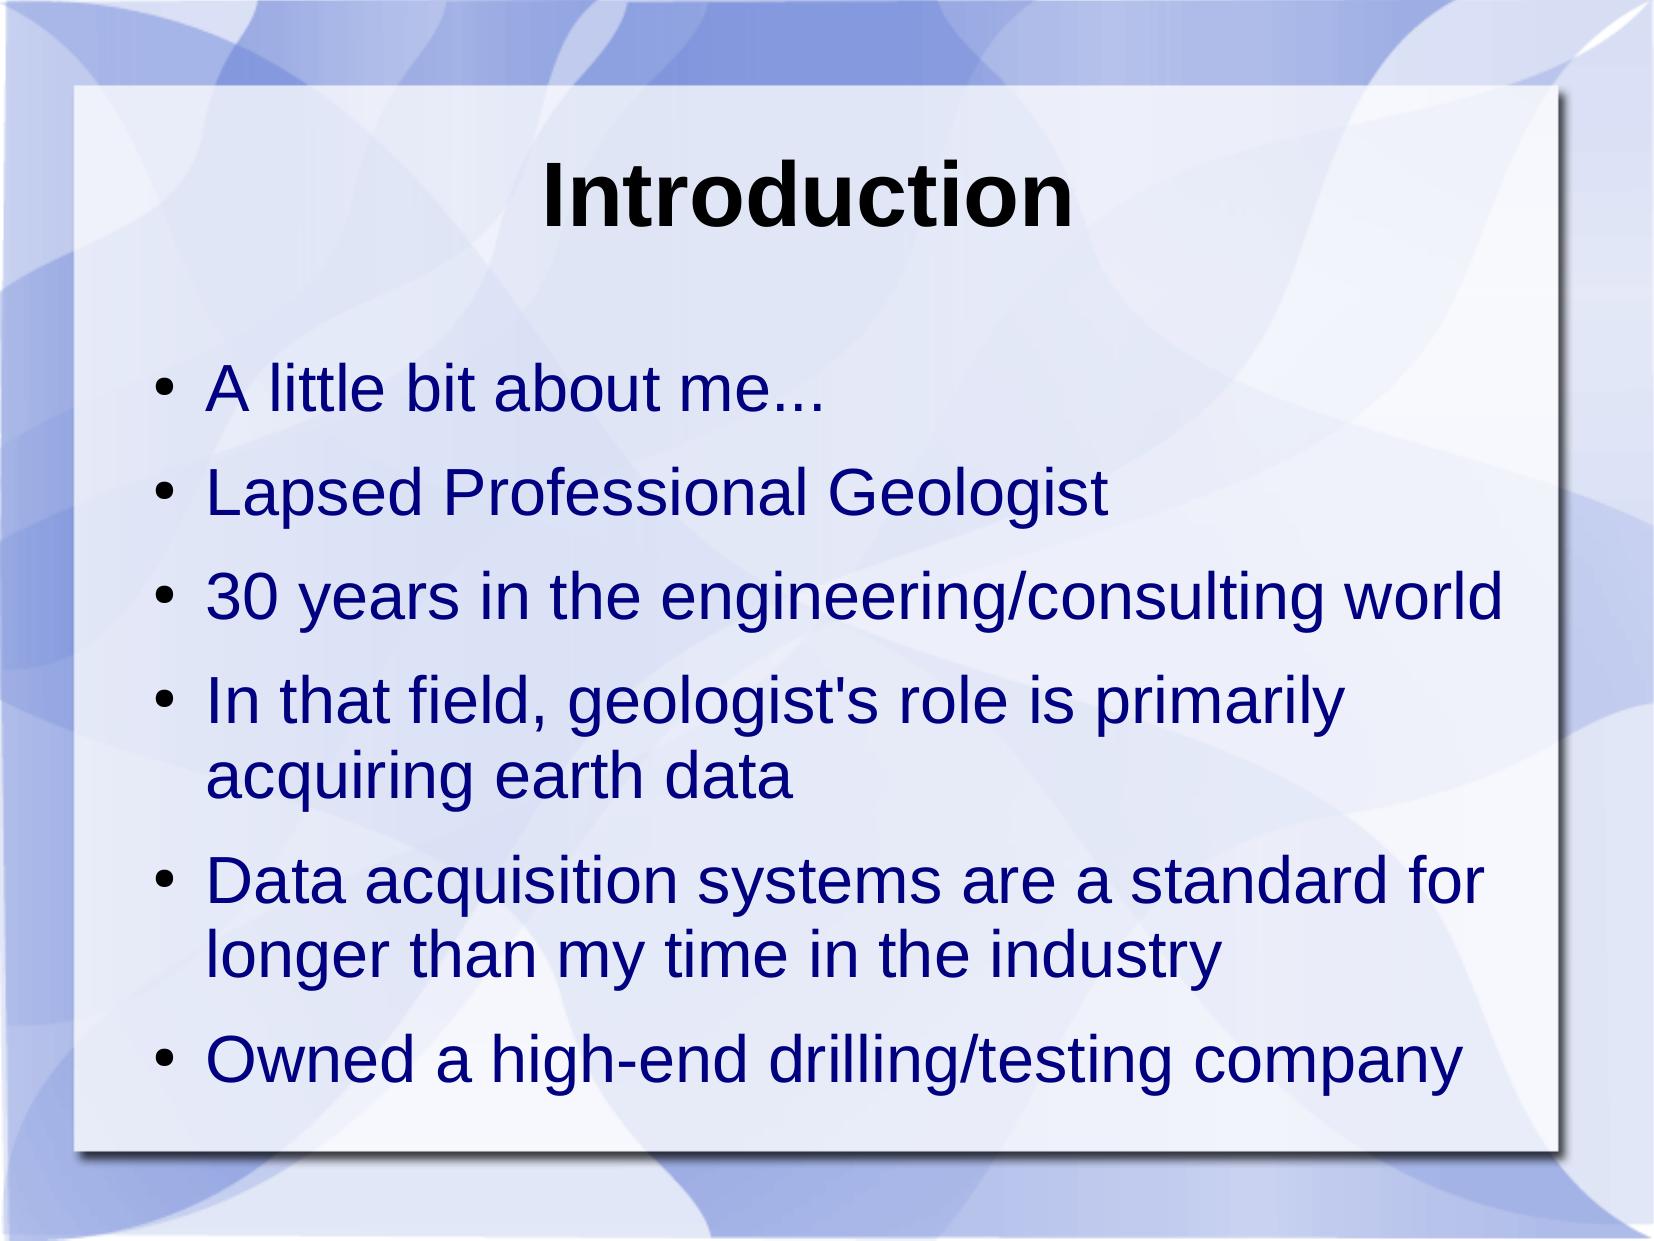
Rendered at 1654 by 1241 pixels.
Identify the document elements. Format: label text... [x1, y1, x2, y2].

title Introduction [82, 90, 1536, 298]
list A little bit about me... Lapsed Professional Geologist 30 years in the engineering/consulting world In that field, geologist's role is primarily acquiring earth data Data acquisition systems are a standard for longer than my time in the industry Owned a high-end drilling/testing company [134, 350, 1516, 1133]
picture [0, 0, 1654, 1241]
